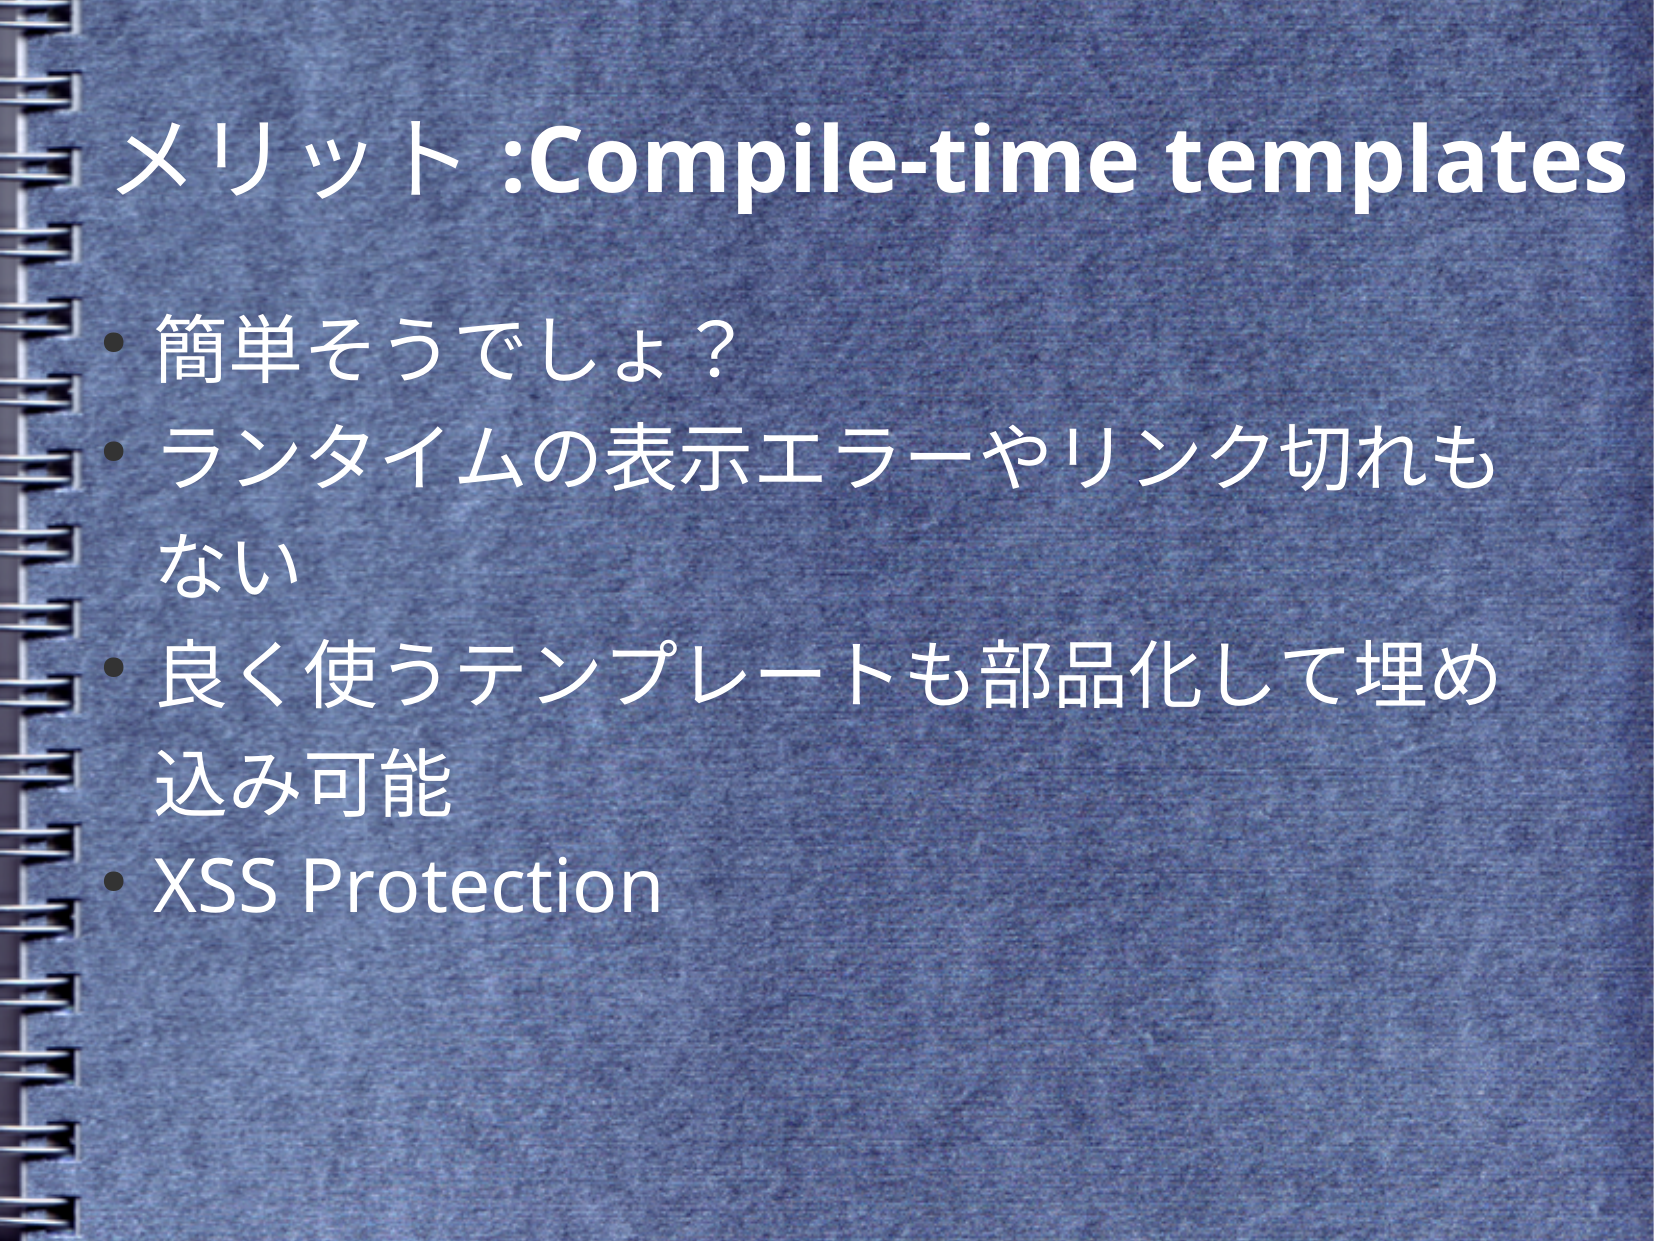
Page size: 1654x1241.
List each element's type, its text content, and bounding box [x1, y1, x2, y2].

picture [0, 0, 1654, 1241]
list 簡単そうでしょ？ ランタイムの表示エラーやリンク切れもない 良く使うテンプレートも部品化して埋め込み可能 XSS Protection [82, 290, 1571, 1109]
title メリット:Compile-time templates [82, 49, 1654, 257]
